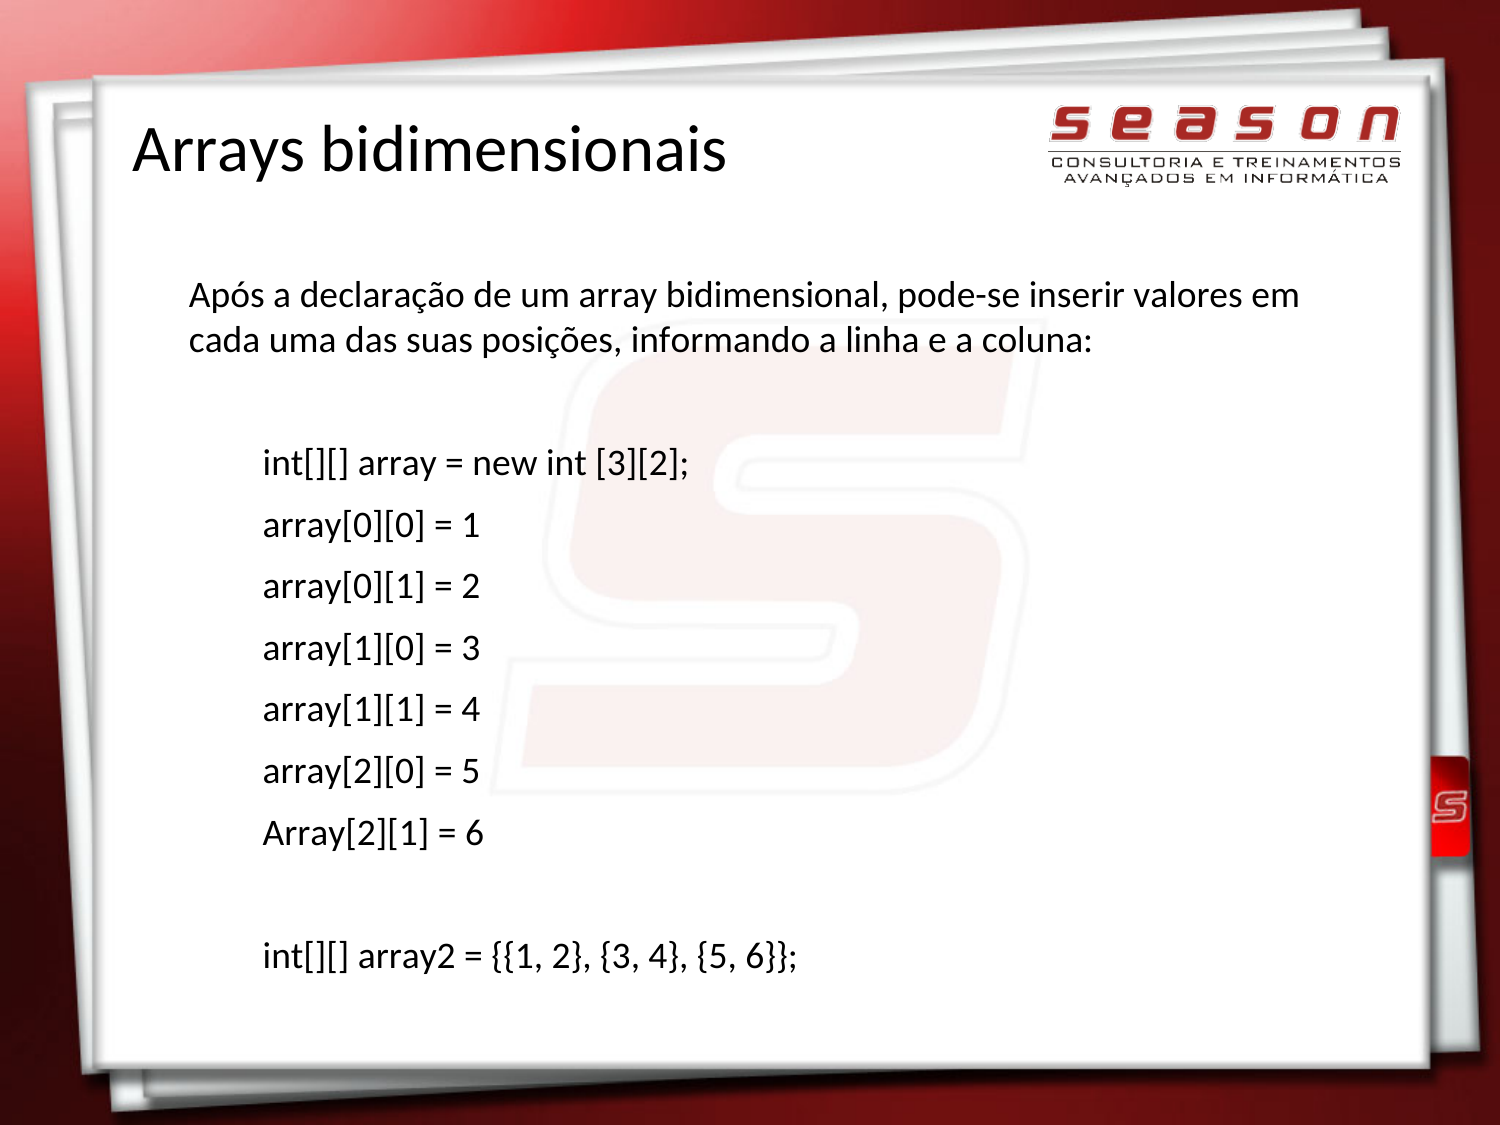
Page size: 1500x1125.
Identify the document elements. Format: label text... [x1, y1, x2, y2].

picture [0, 0, 1500, 1125]
title Arrays bidimensionais [118, 33, 1394, 257]
text_box Após a declaração de um array bidimensional, pode-se inserir valores em cada uma das suas posições, informando a linha e a coluna: int[][] array = new int [3][2]; array[0][0] = 1 array[0][1] = 2 array[1][0] = 3 array[1][1] = 4 array[2][0] = 5 Array[2][1] = 6 int[][] array2 = {{1, 2}, {3, 4}, {5, 6}}; [188, 246, 1323, 999]
